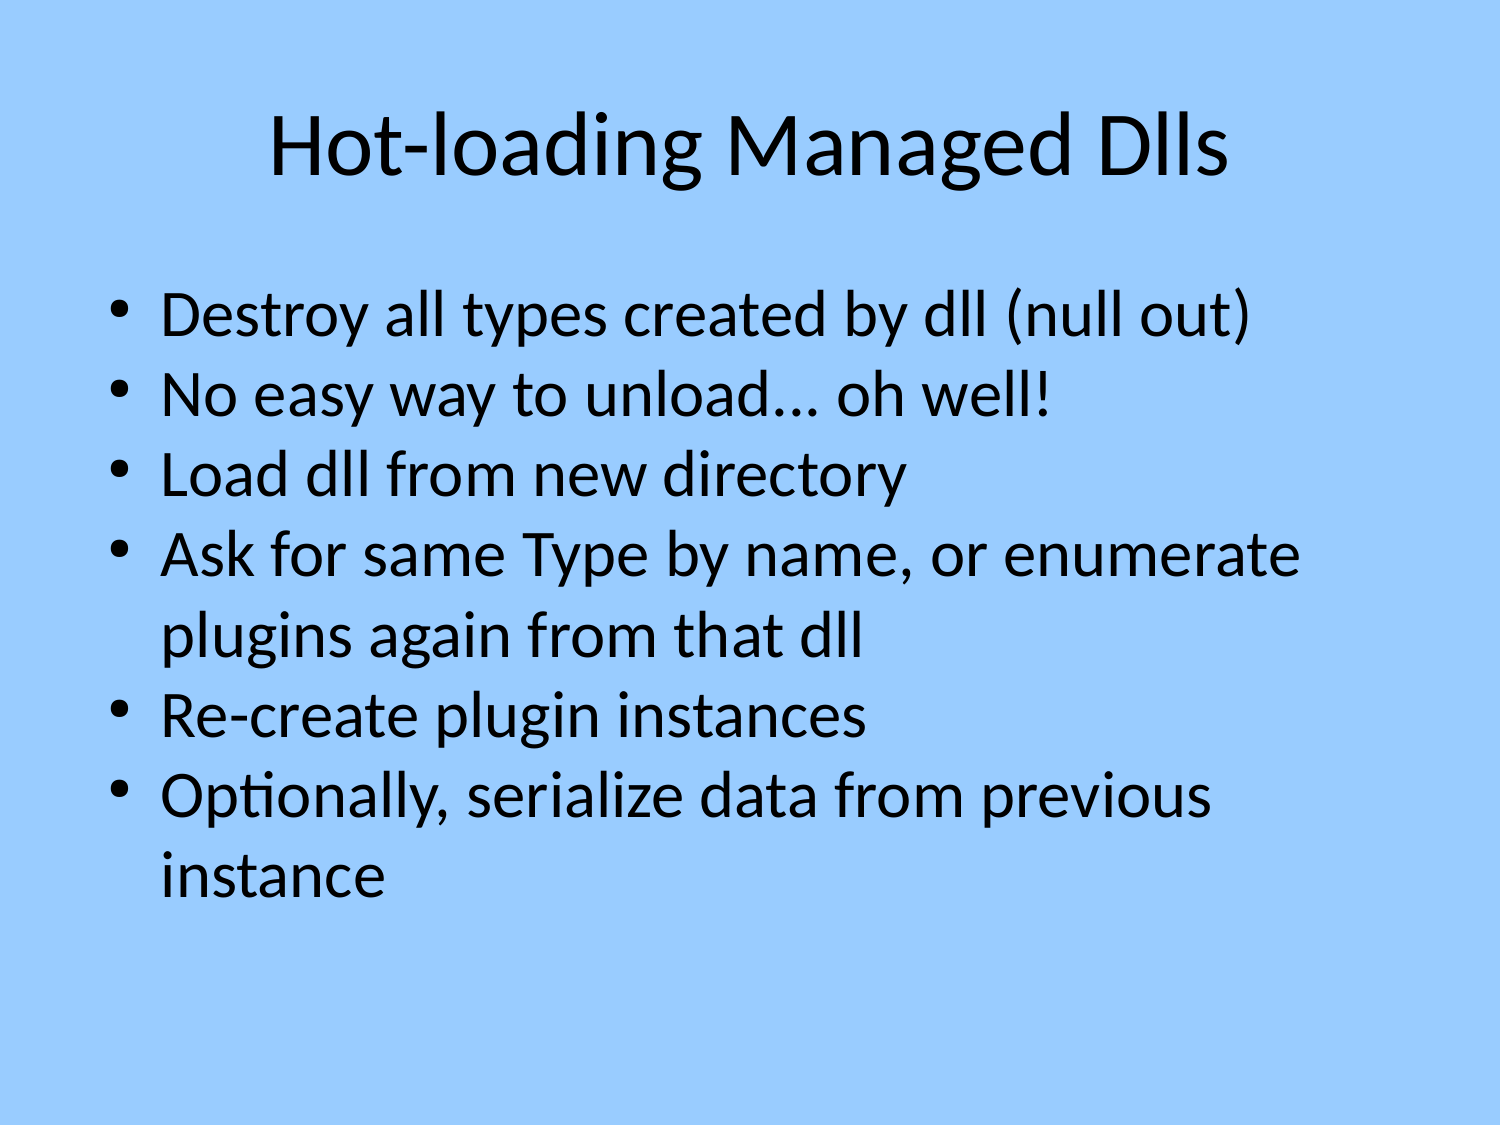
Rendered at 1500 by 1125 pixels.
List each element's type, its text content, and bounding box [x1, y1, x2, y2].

list Destroy all types created by dll (null out) No easy way to unload... oh well! Load dll from new directory Ask for same Type by name, or enumerate plugins again from that dll Re-create plugin instances Optionally, serialize data from previous instance [75, 262, 1425, 1005]
title Hot-loading Managed Dlls [75, 45, 1425, 233]
